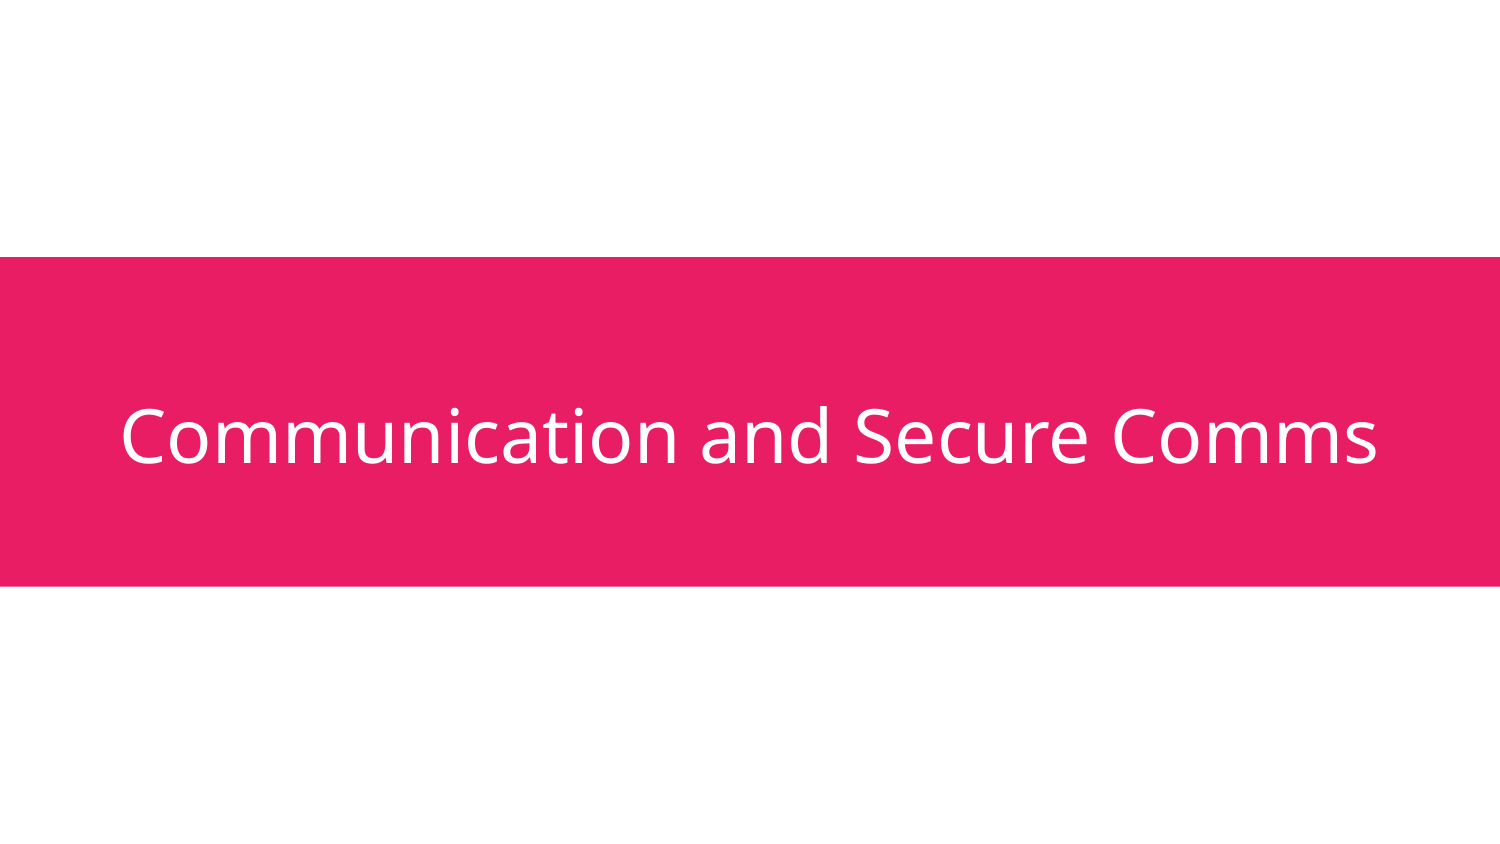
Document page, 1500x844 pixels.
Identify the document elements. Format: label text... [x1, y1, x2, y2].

title Communication and Secure Comms [70, 309, 1430, 559]
